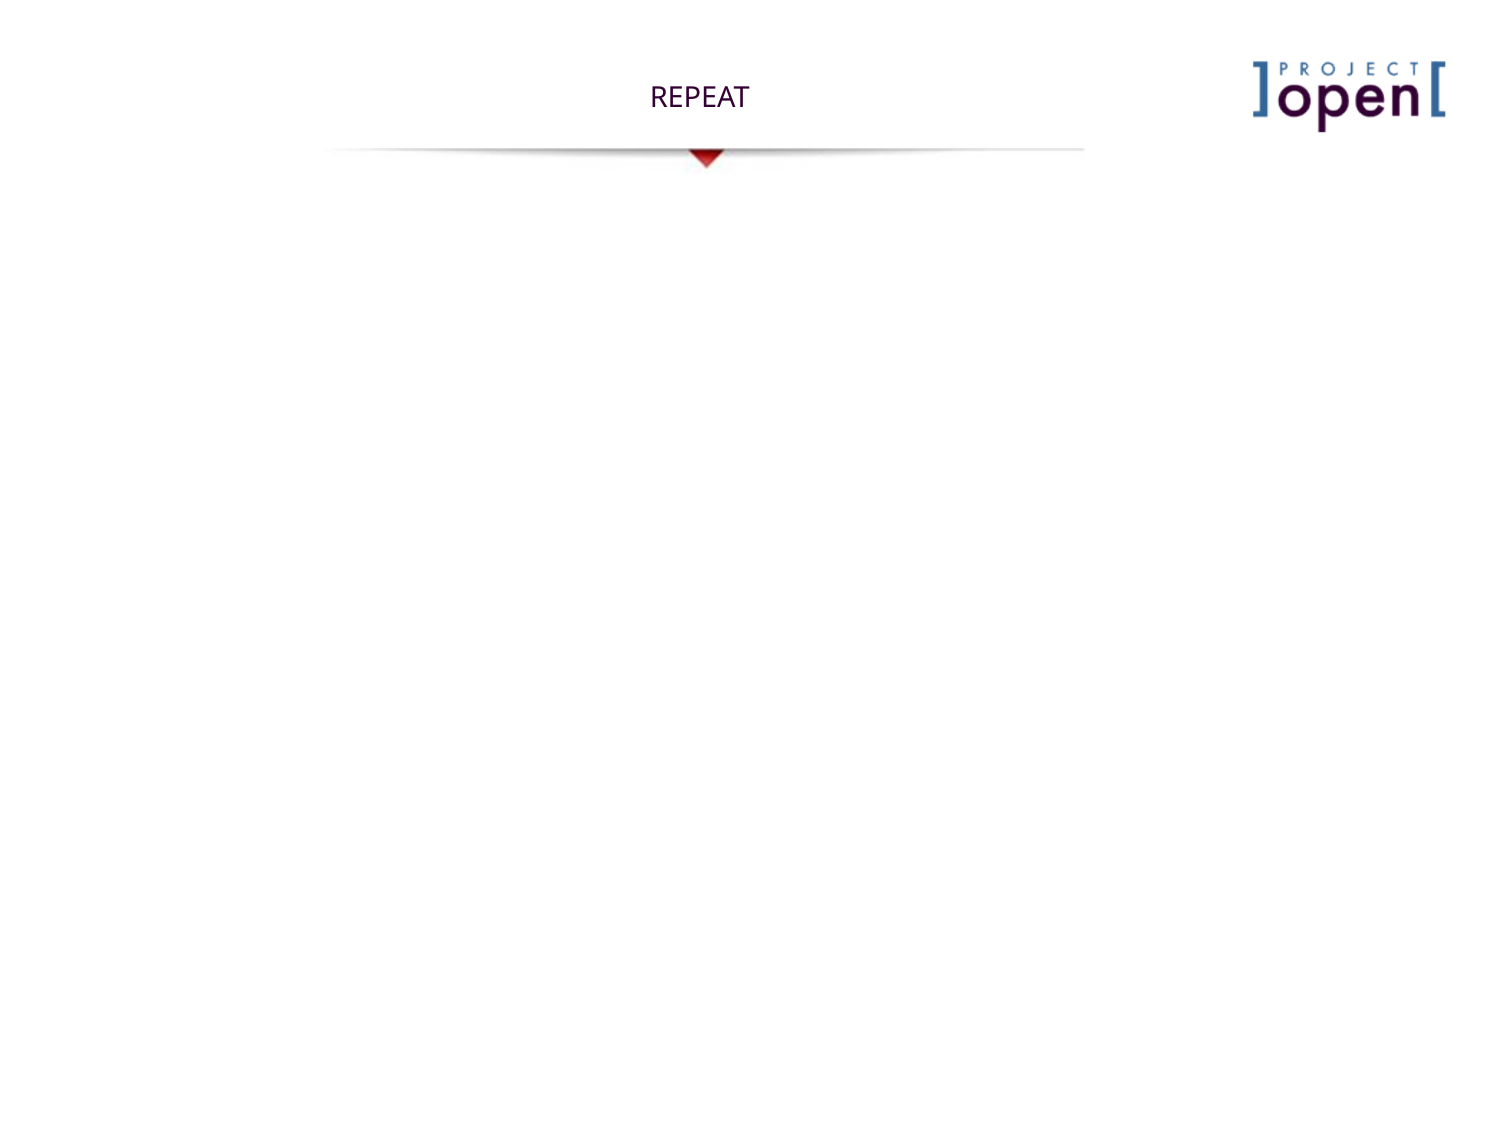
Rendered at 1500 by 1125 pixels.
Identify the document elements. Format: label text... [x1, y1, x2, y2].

picture [324, 149, 1085, 174]
picture [1323, 54, 1453, 140]
title REPEAT [76, 42, 1323, 149]
